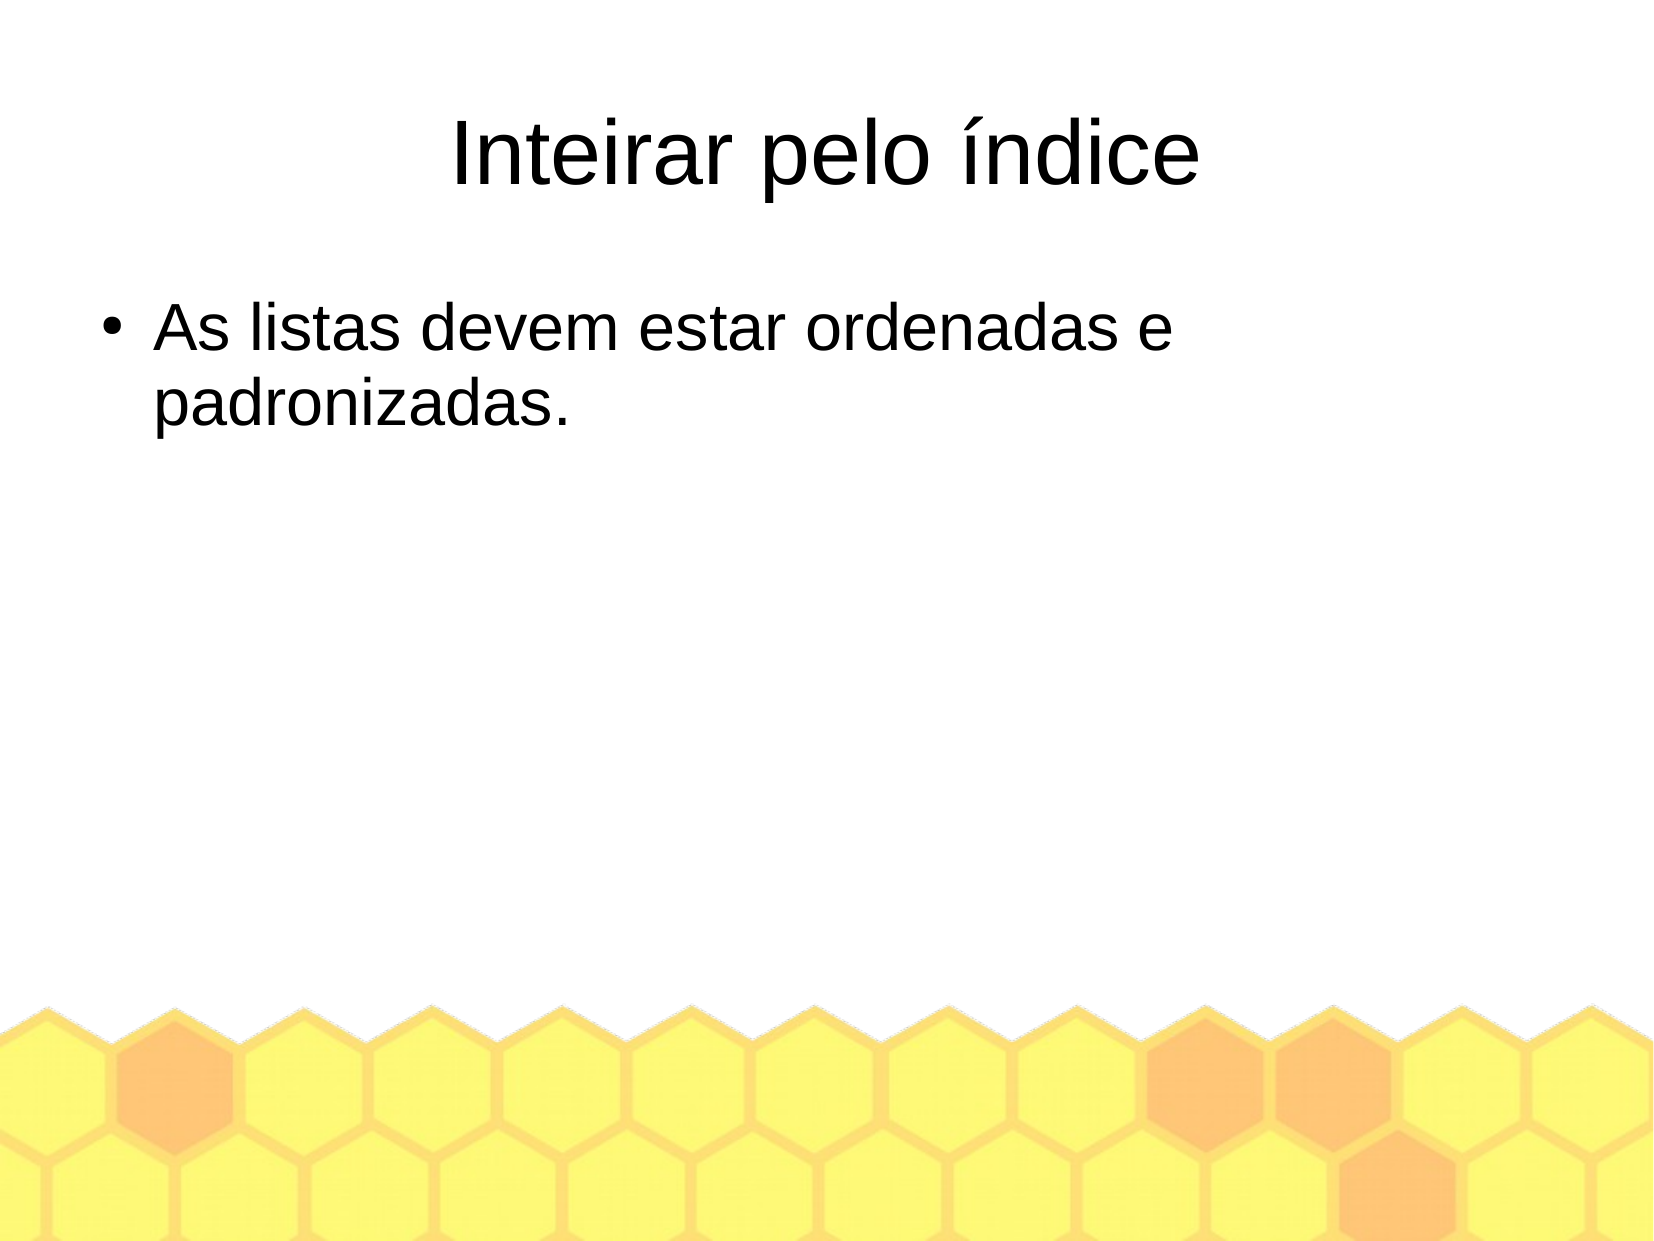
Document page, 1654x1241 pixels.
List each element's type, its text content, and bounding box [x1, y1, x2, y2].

list As listas devem estar ordenadas e padronizadas. [82, 290, 1571, 1010]
picture [0, 1001, 1654, 1241]
title Inteirar pelo índice [82, 49, 1571, 257]
